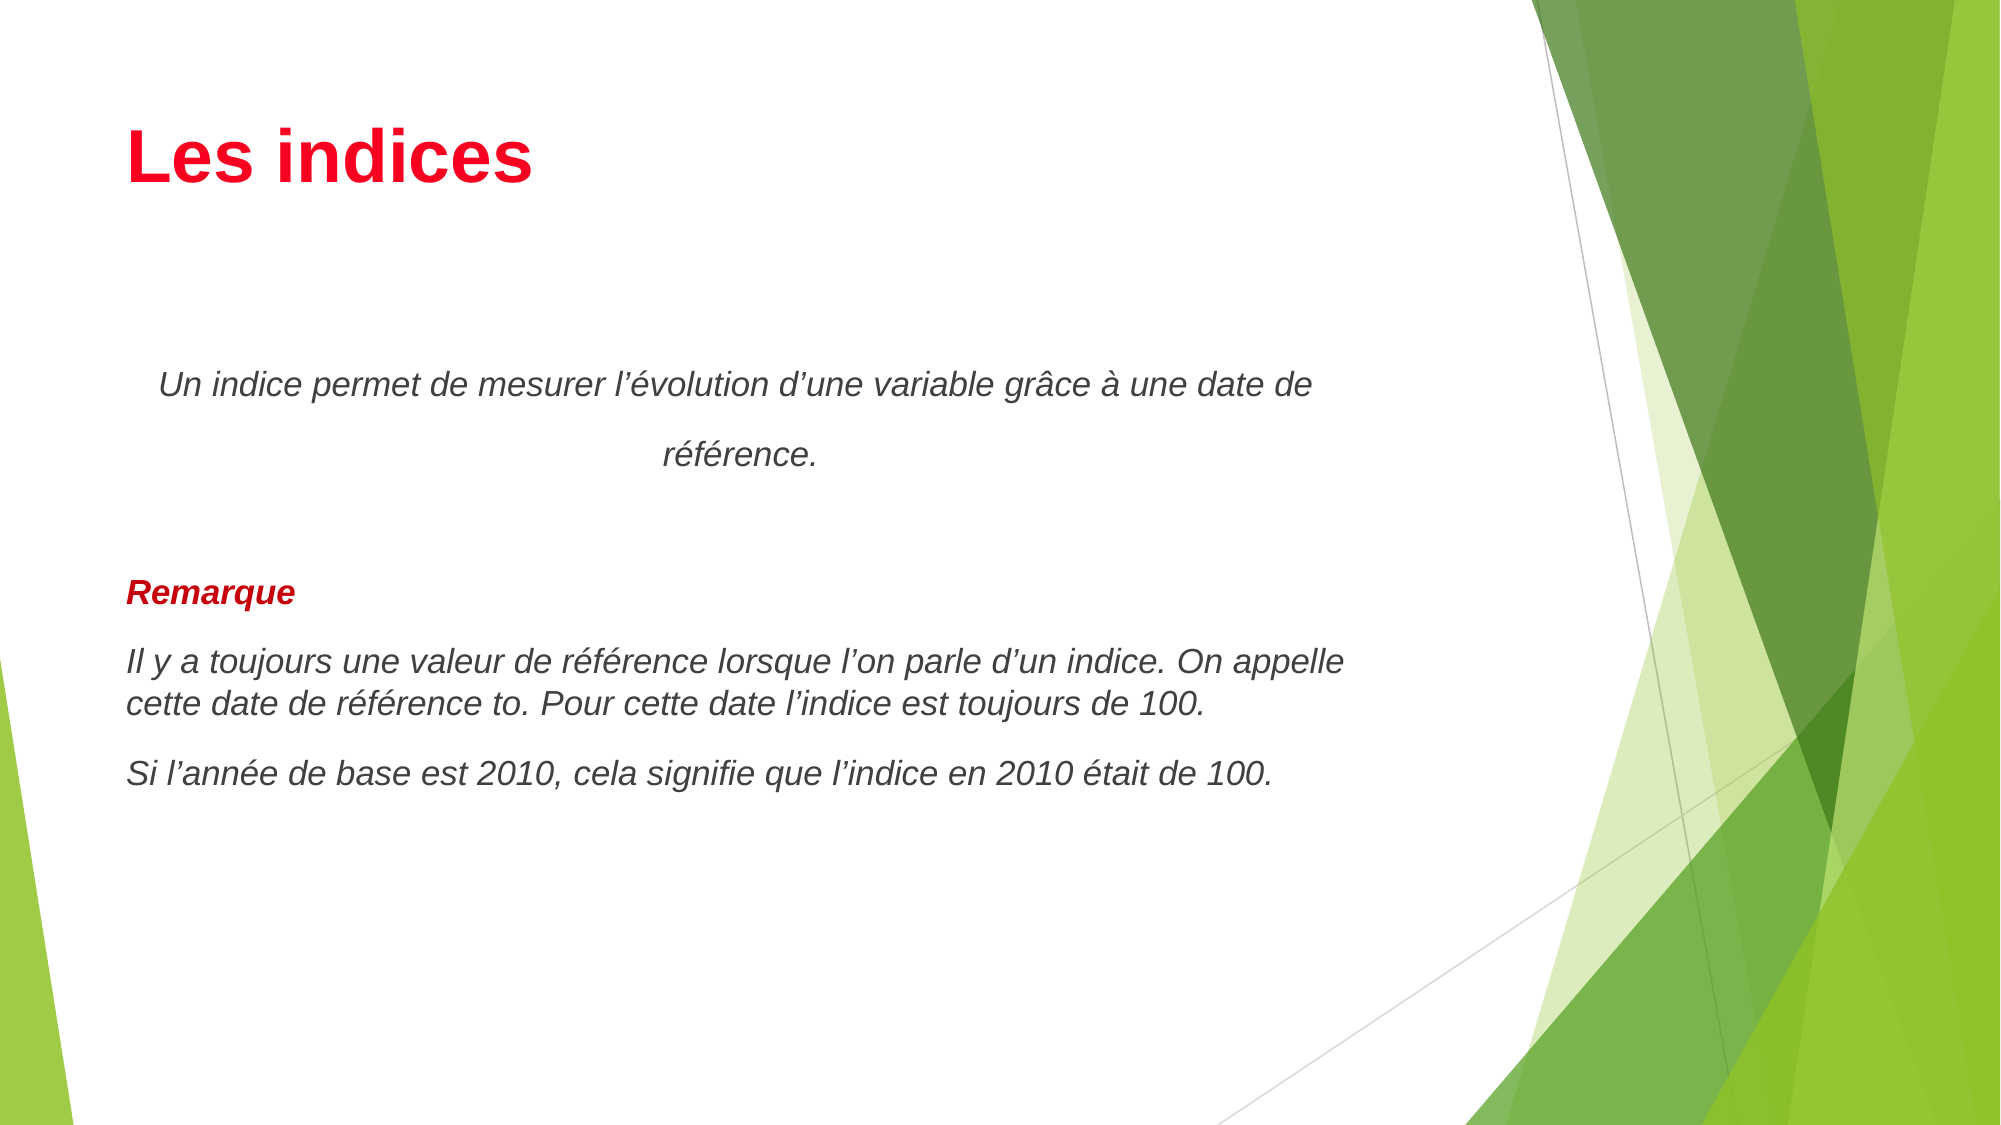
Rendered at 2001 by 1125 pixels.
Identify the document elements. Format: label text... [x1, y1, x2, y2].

list Un indice permet de mesurer l’évolution d’une variable grâce à une date de référence. Remarque Il y a toujours une valeur de référence lorsque l’on parle d’un indice. On appelle cette date de référence to. Pour cette date l’indice est toujours de 100. Si l’année de base est 2010, cela signifie que l’indice en 2010 était de 100. [111, 354, 1441, 804]
title Les indices [111, 99, 1522, 235]
